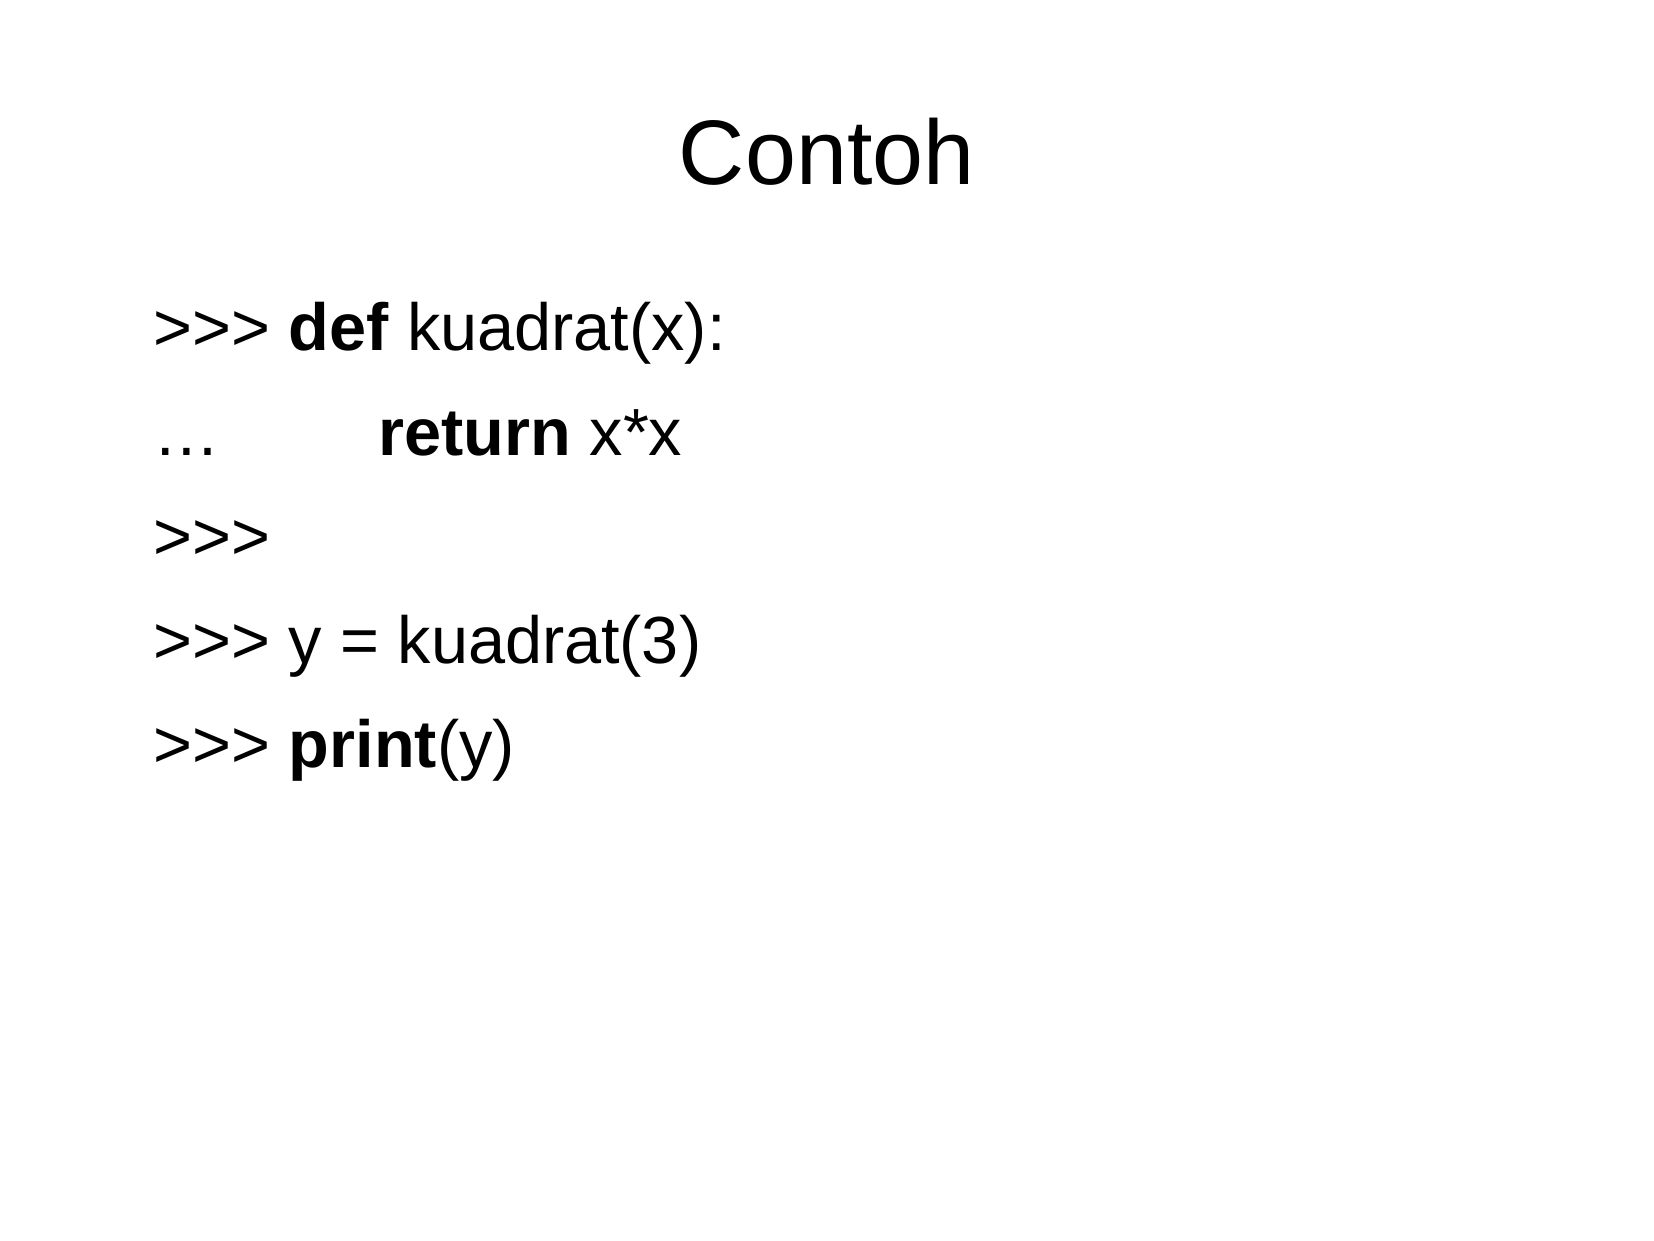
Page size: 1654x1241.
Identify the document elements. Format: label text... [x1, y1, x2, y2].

list >>> def kuadrat(x): … return x*x >>> >>> y = kuadrat(3) >>> print(y) [82, 290, 1571, 1010]
title Contoh [82, 49, 1571, 257]
